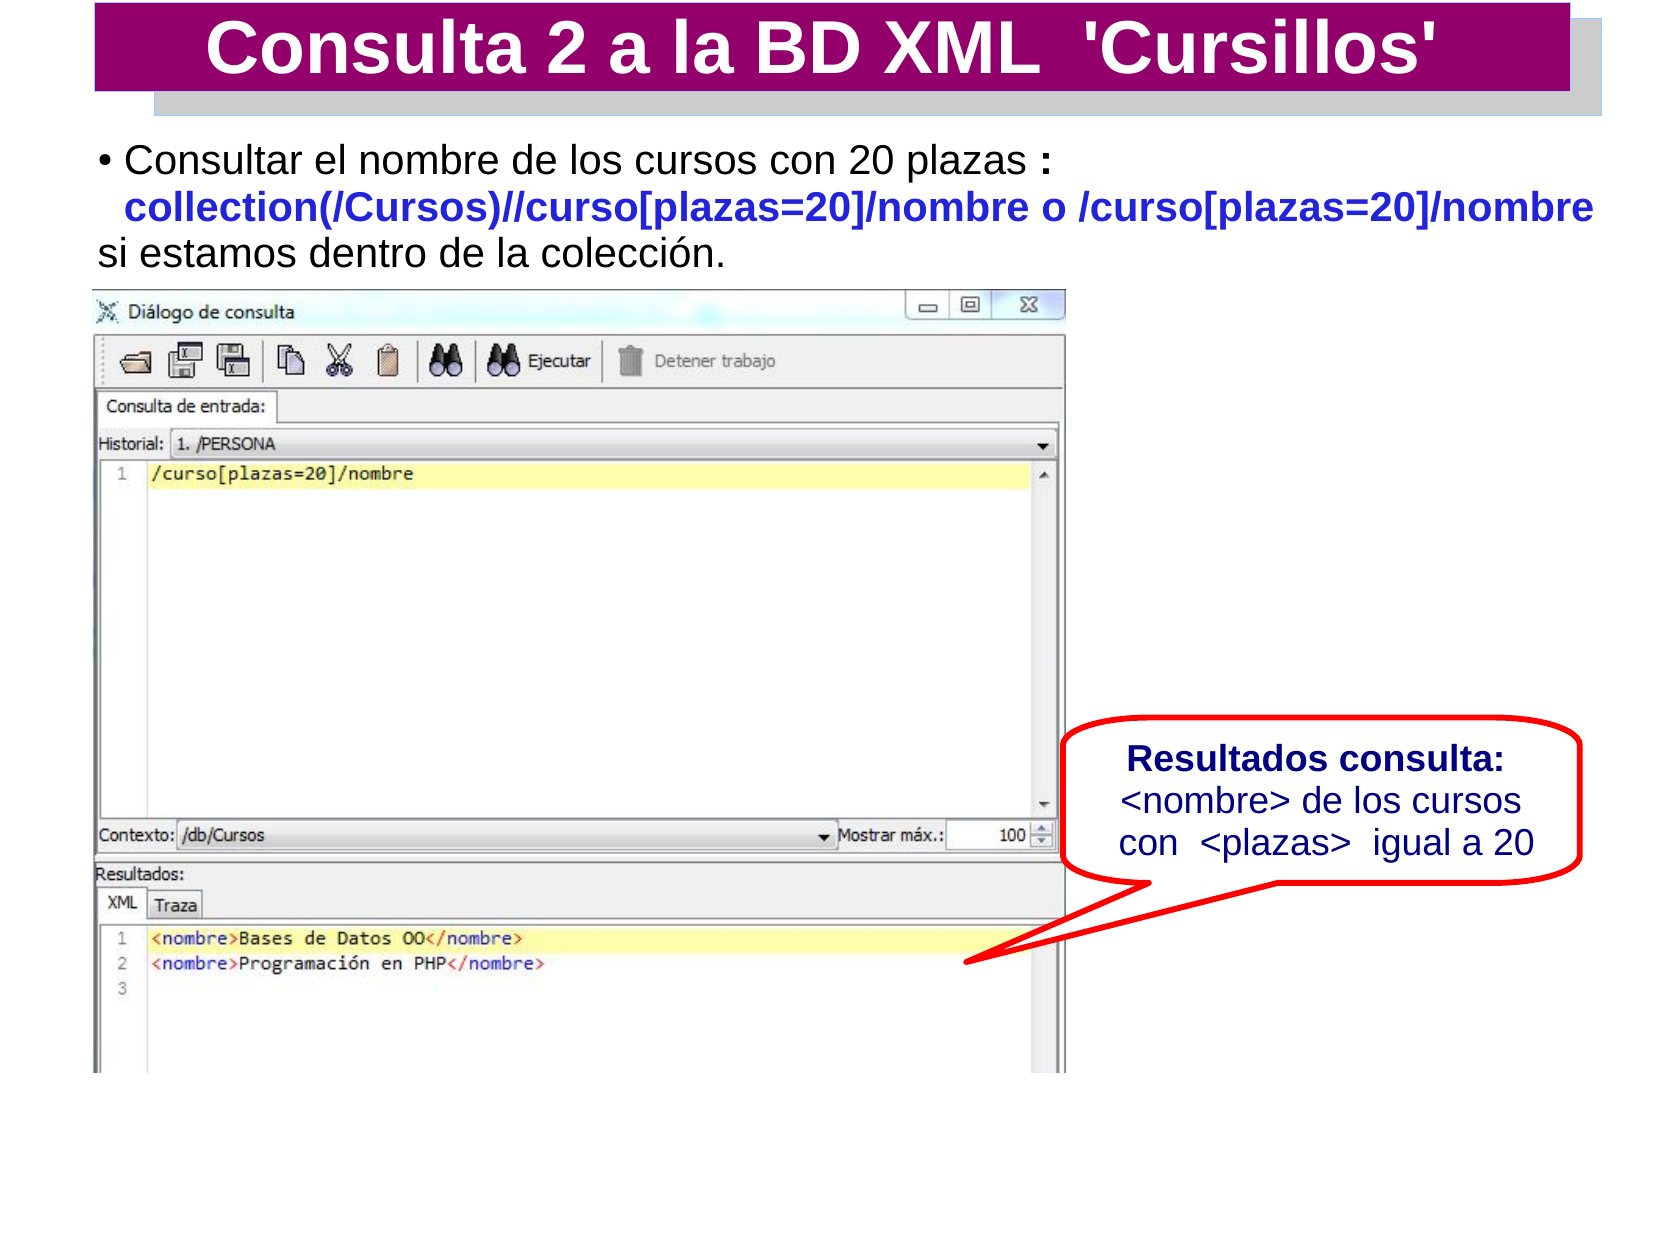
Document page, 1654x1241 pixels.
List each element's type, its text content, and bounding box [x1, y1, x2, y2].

picture [92, 289, 1066, 1073]
text_box Consultar el nombre de los cursos con 20 plazas : collection(/Cursos)//curso[plazas=20]/nombre o /curso[plazas=20]/nombre si estamos dentro de la colección. [82, 129, 1619, 287]
text_box Resultados consulta: <nombre> de los cursos con <plazas> igual a 20 [966, 717, 1580, 963]
text_box [154, 18, 1602, 116]
text_box Consulta 2 a la BD XML 'Cursillos' [94, 2, 1571, 92]
